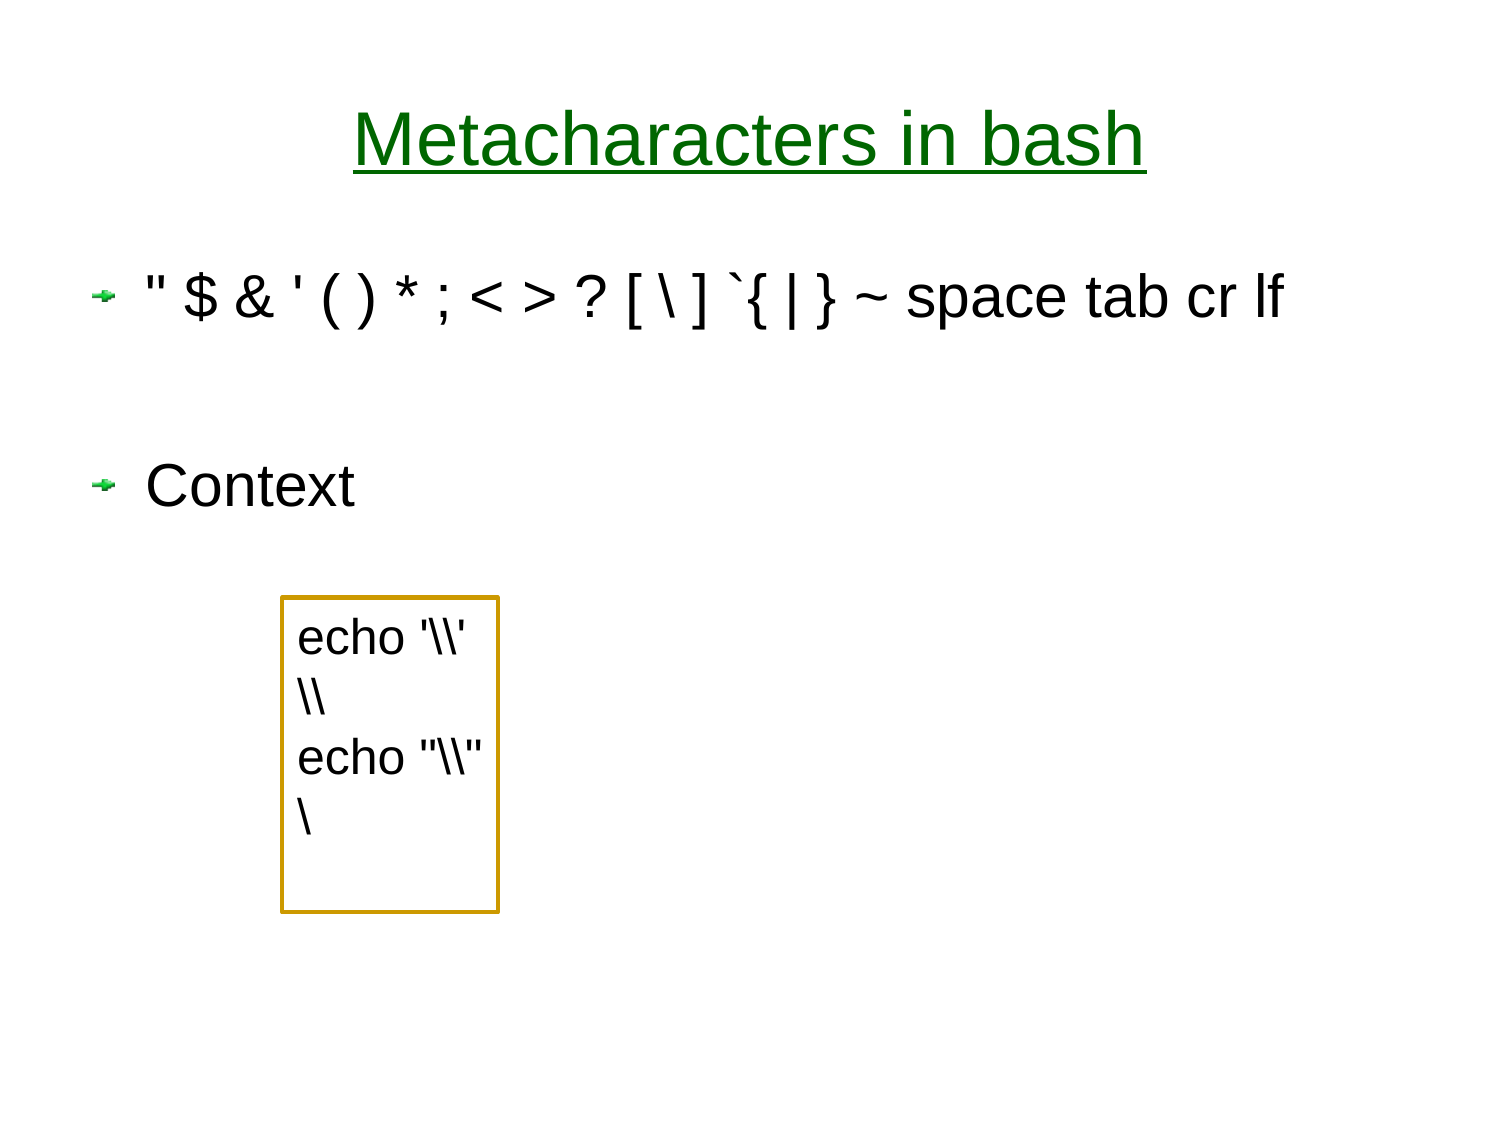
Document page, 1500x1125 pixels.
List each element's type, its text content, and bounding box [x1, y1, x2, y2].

list " $ & ' ( ) * ; < > ? [ \ ] `{ | } ~ space tab cr lf Context [75, 262, 1430, 551]
text_box echo '\\' \\ echo "\\" \ [282, 597, 498, 913]
title Metacharacters in bash [75, 45, 1425, 233]
